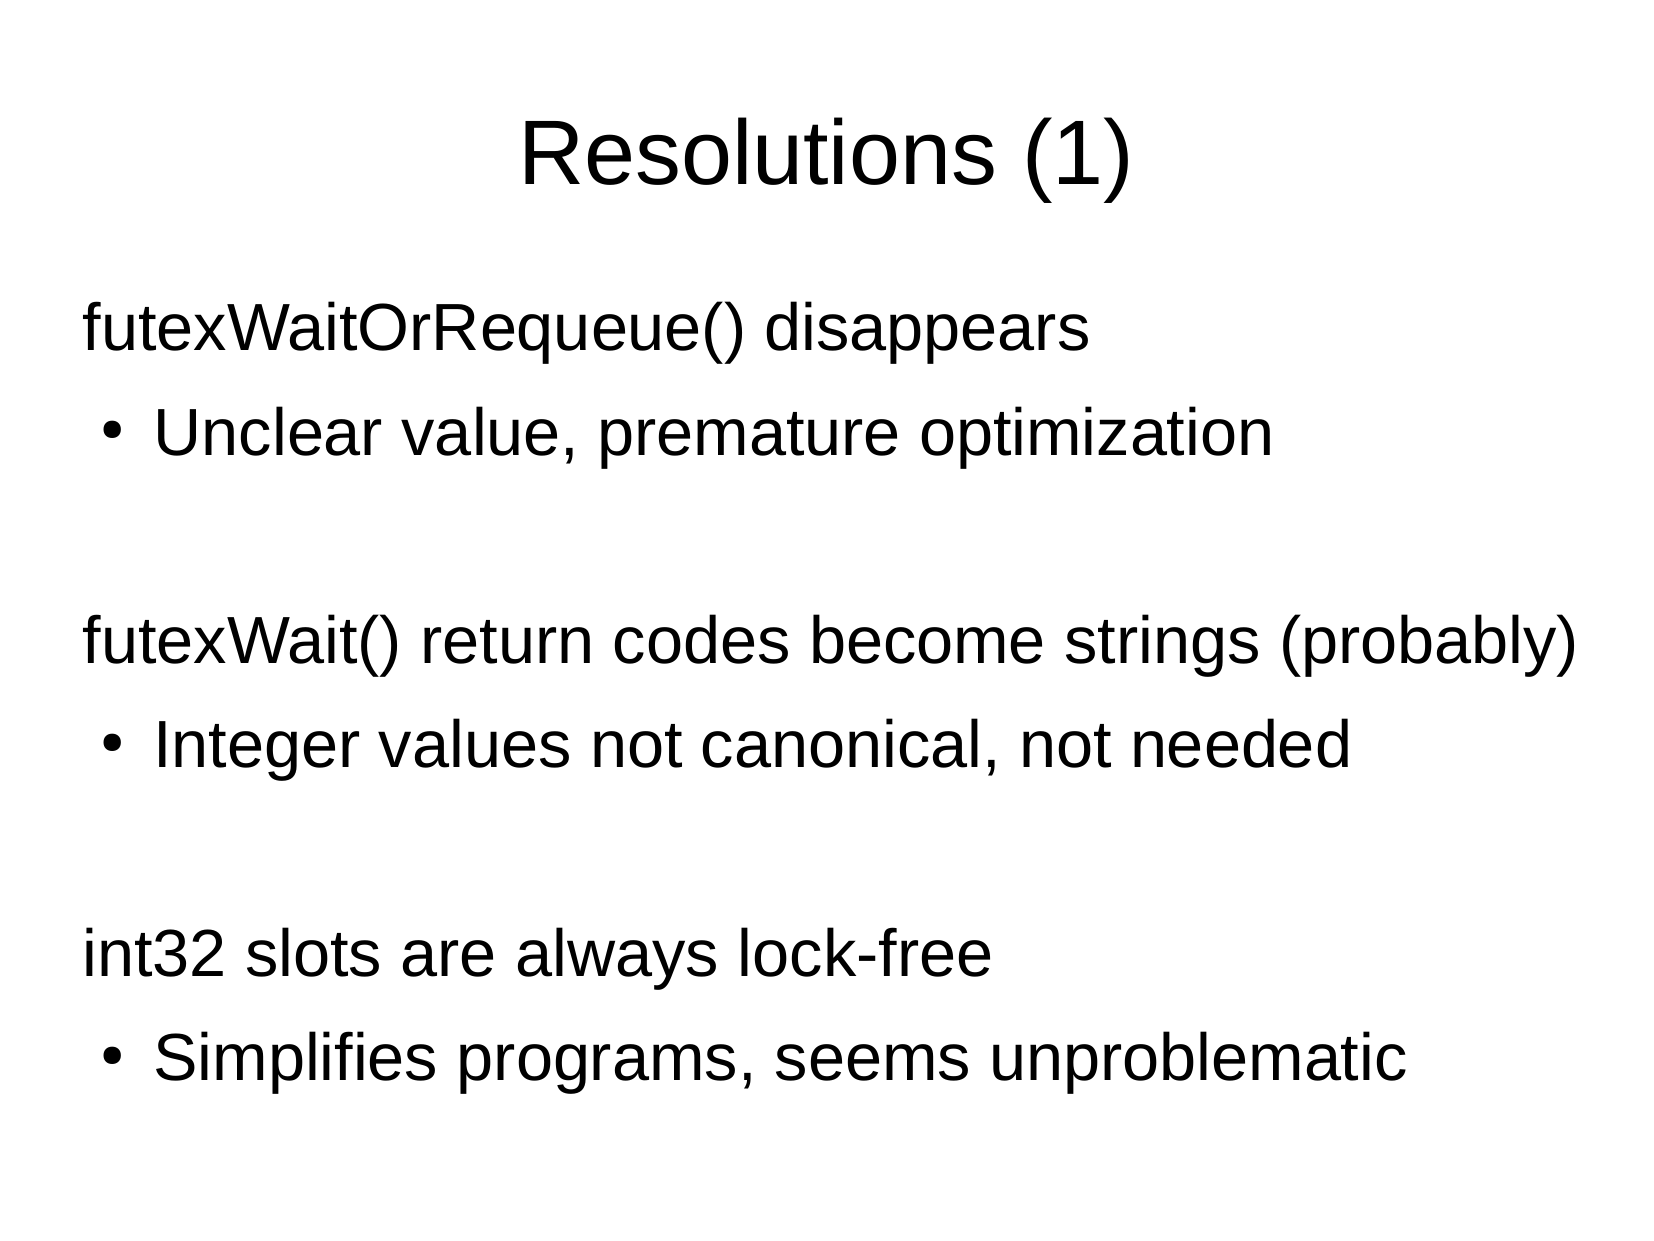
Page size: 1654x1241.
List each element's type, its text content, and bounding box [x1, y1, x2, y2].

list futexWaitOrRequeue() disappears Unclear value, premature optimization futexWait() return codes become strings (probably) Integer values not canonical, not needed int32 slots are always lock-free Simplifies programs, seems unproblematic [82, 290, 1621, 1168]
title Resolutions (1) [82, 49, 1571, 257]
